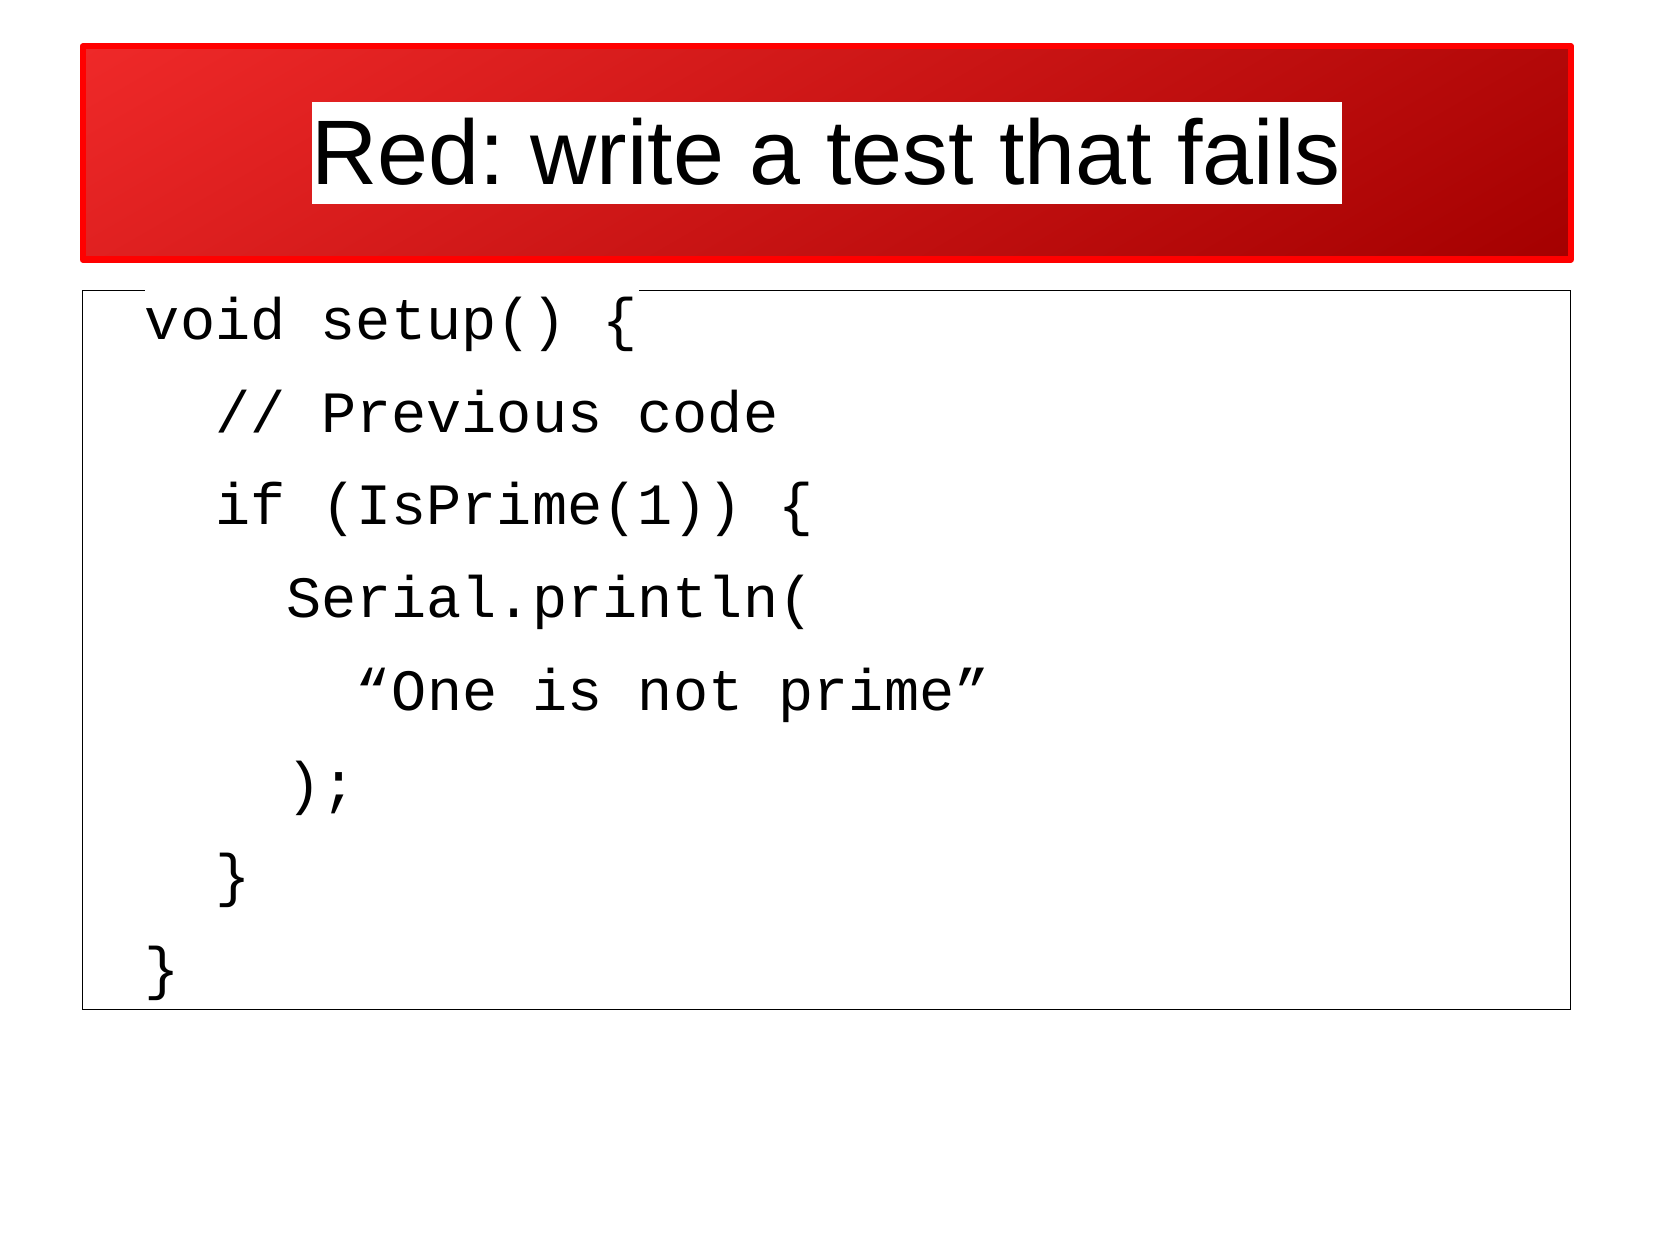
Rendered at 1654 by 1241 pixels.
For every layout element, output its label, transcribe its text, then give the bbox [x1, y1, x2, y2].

list void setup() { // Previous code if (IsPrime(1)) { Serial.println( “One is not prime” ); } } [82, 290, 1571, 1010]
title Red: write a test that fails [82, 46, 1571, 260]
